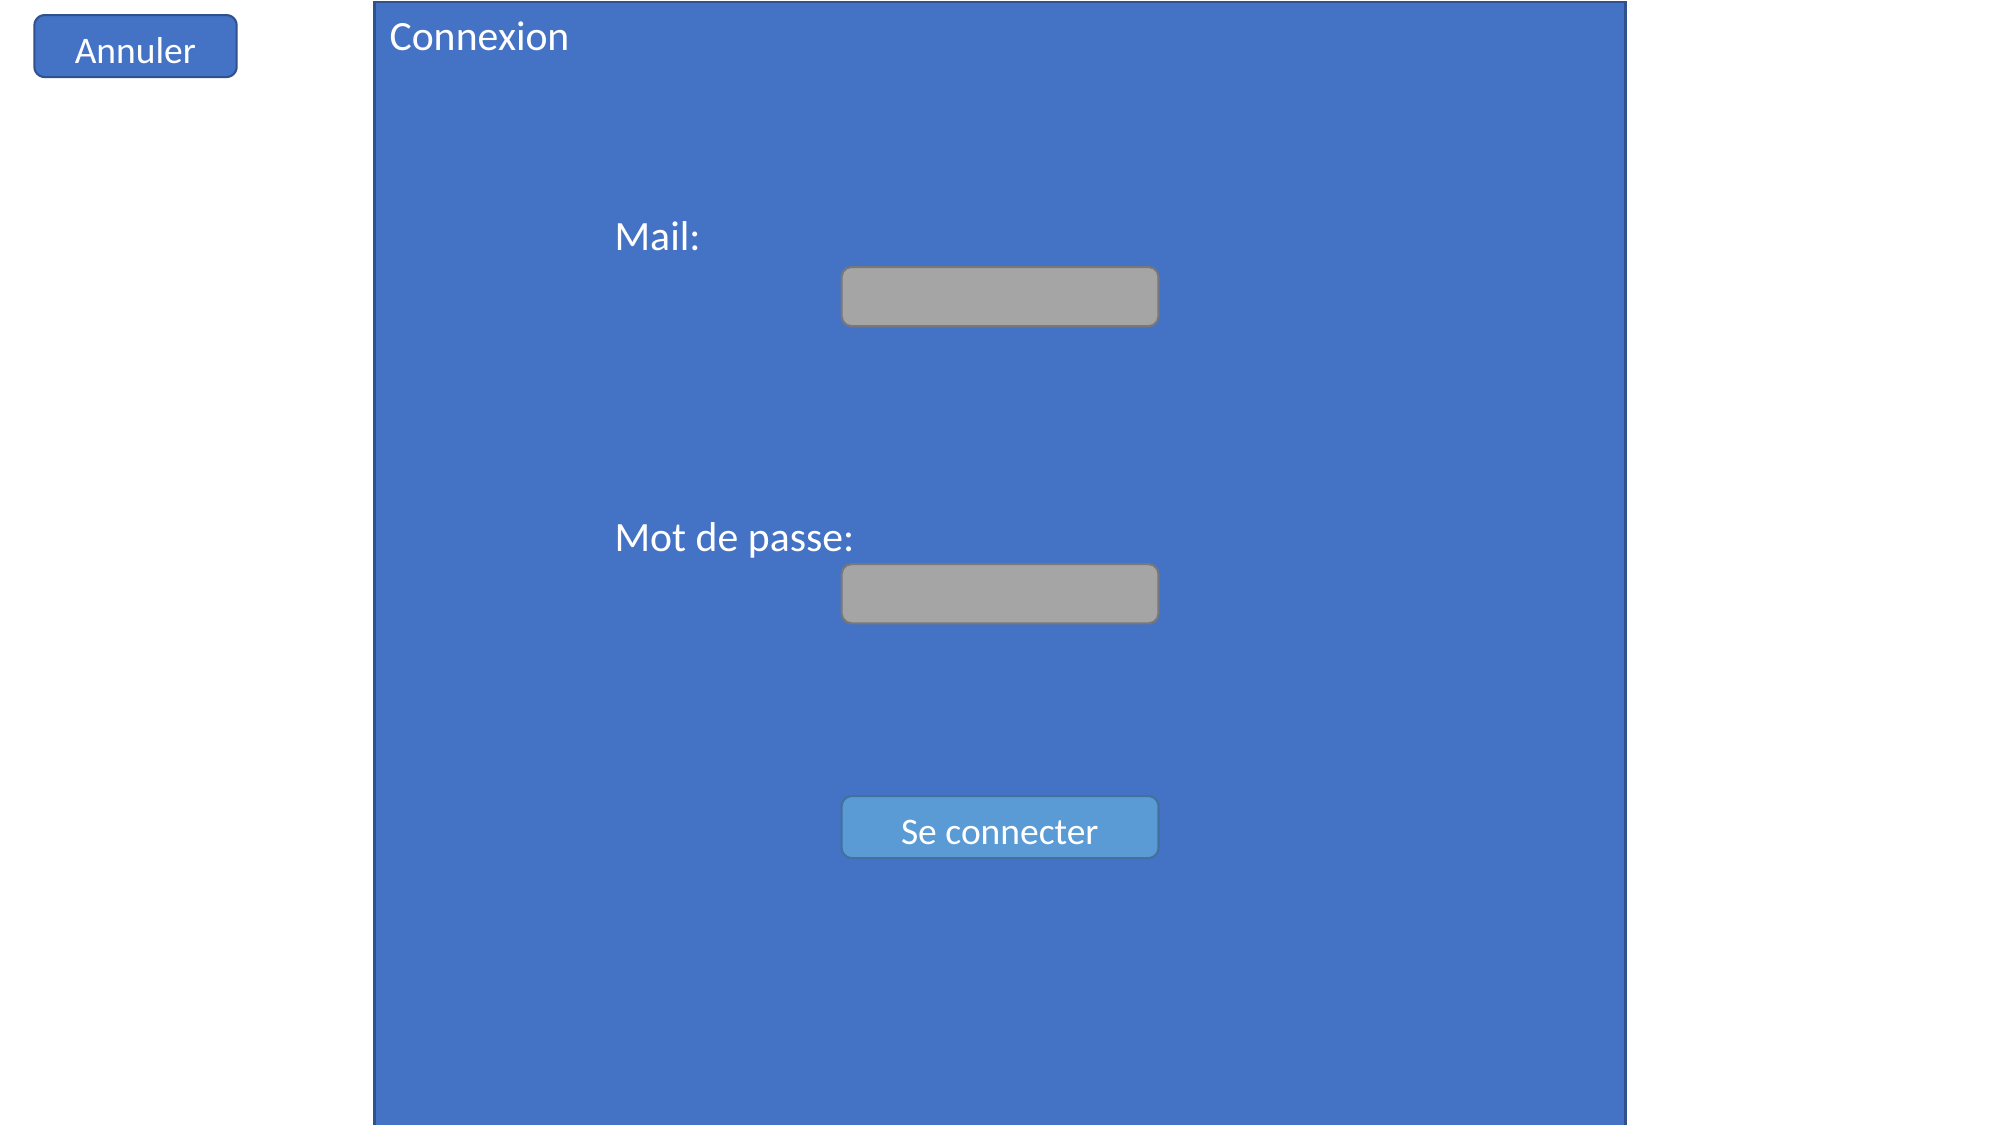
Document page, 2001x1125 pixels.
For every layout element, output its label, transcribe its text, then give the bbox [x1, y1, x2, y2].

text_box [841, 266, 1159, 327]
text_box Annuler [34, 15, 237, 78]
text_box Se connecter [841, 796, 1159, 859]
text_box [841, 564, 1159, 624]
text_box Connexion Mail: Mot de passe: [375, 2, 1625, 1125]
